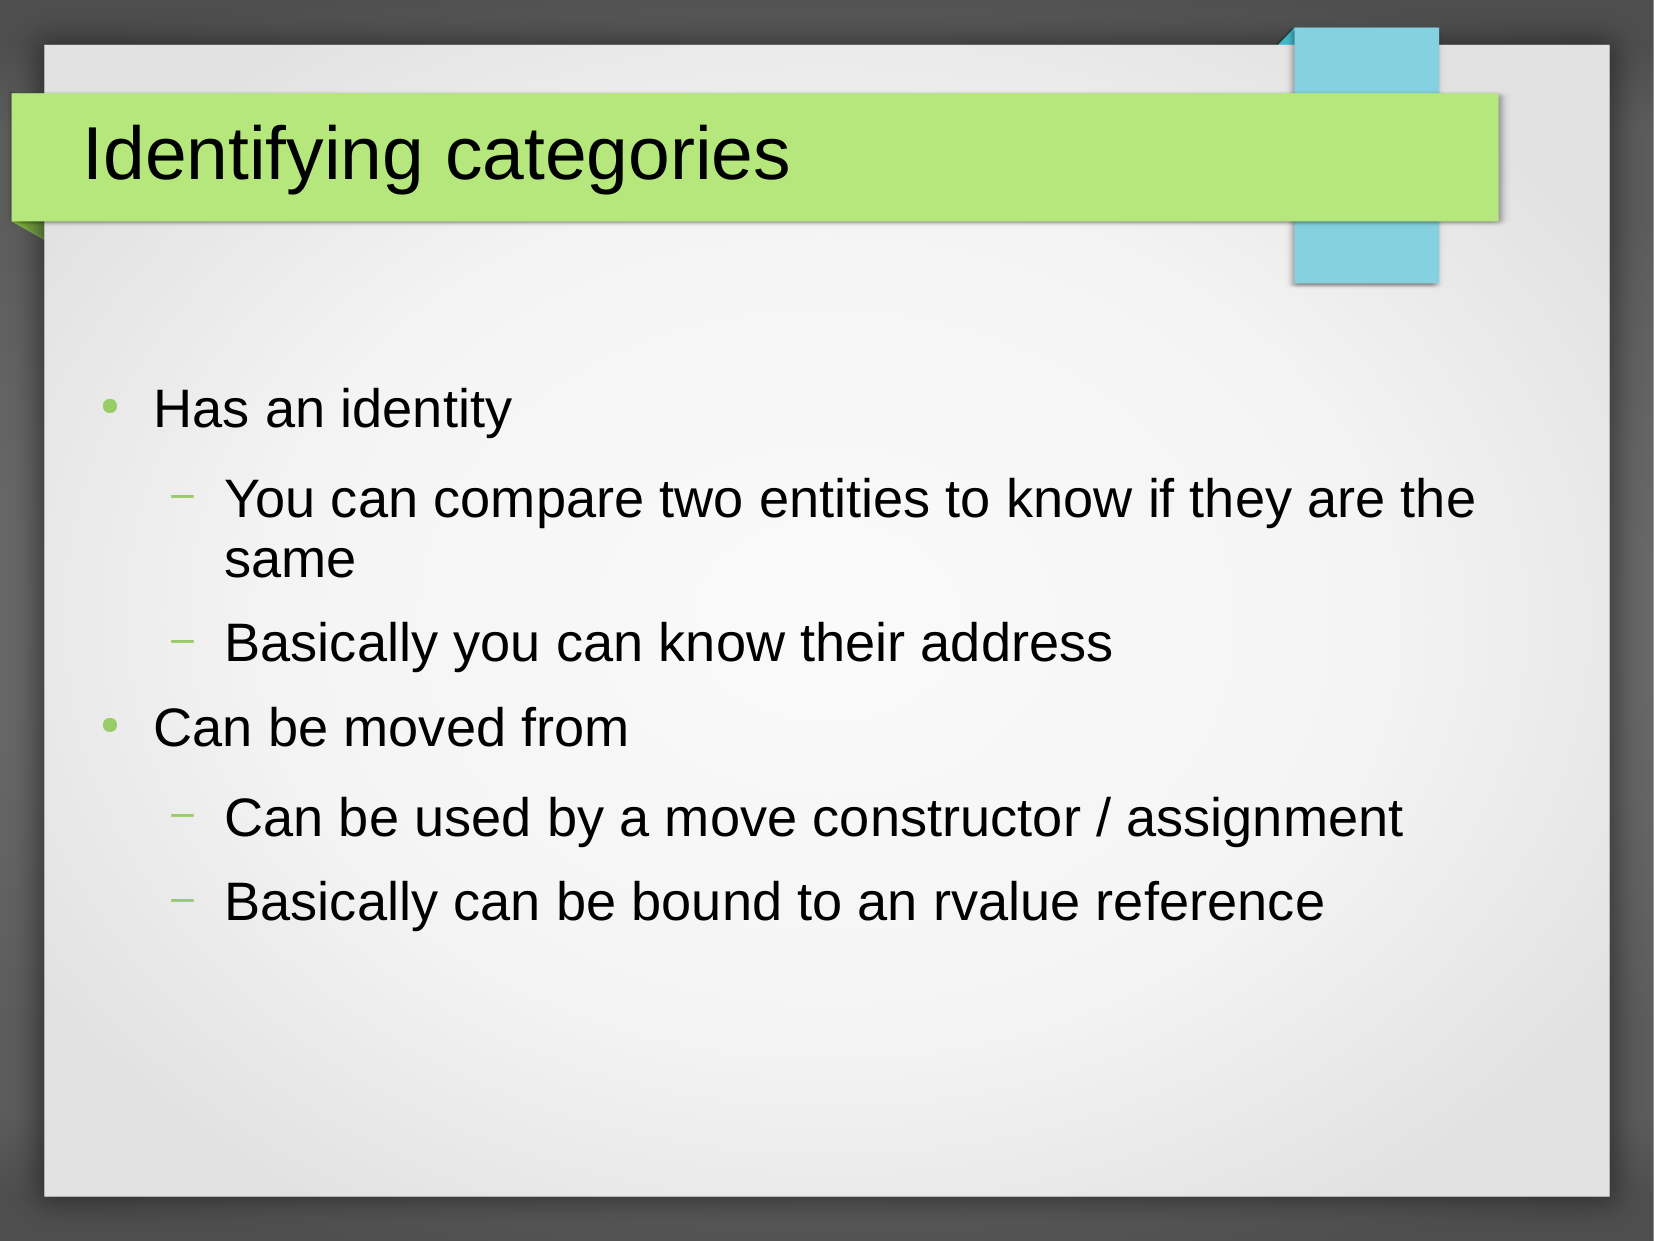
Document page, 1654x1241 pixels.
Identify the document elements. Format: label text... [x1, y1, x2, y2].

picture [0, 0, 1654, 1241]
title Identifying categories [82, 94, 1264, 213]
list Has an identity You can compare two entities to know if they are the same Basically you can know their address Can be moved from Can be used by a move constructor / assignment Basically can be bound to an rvalue reference [82, 295, 1571, 1015]
